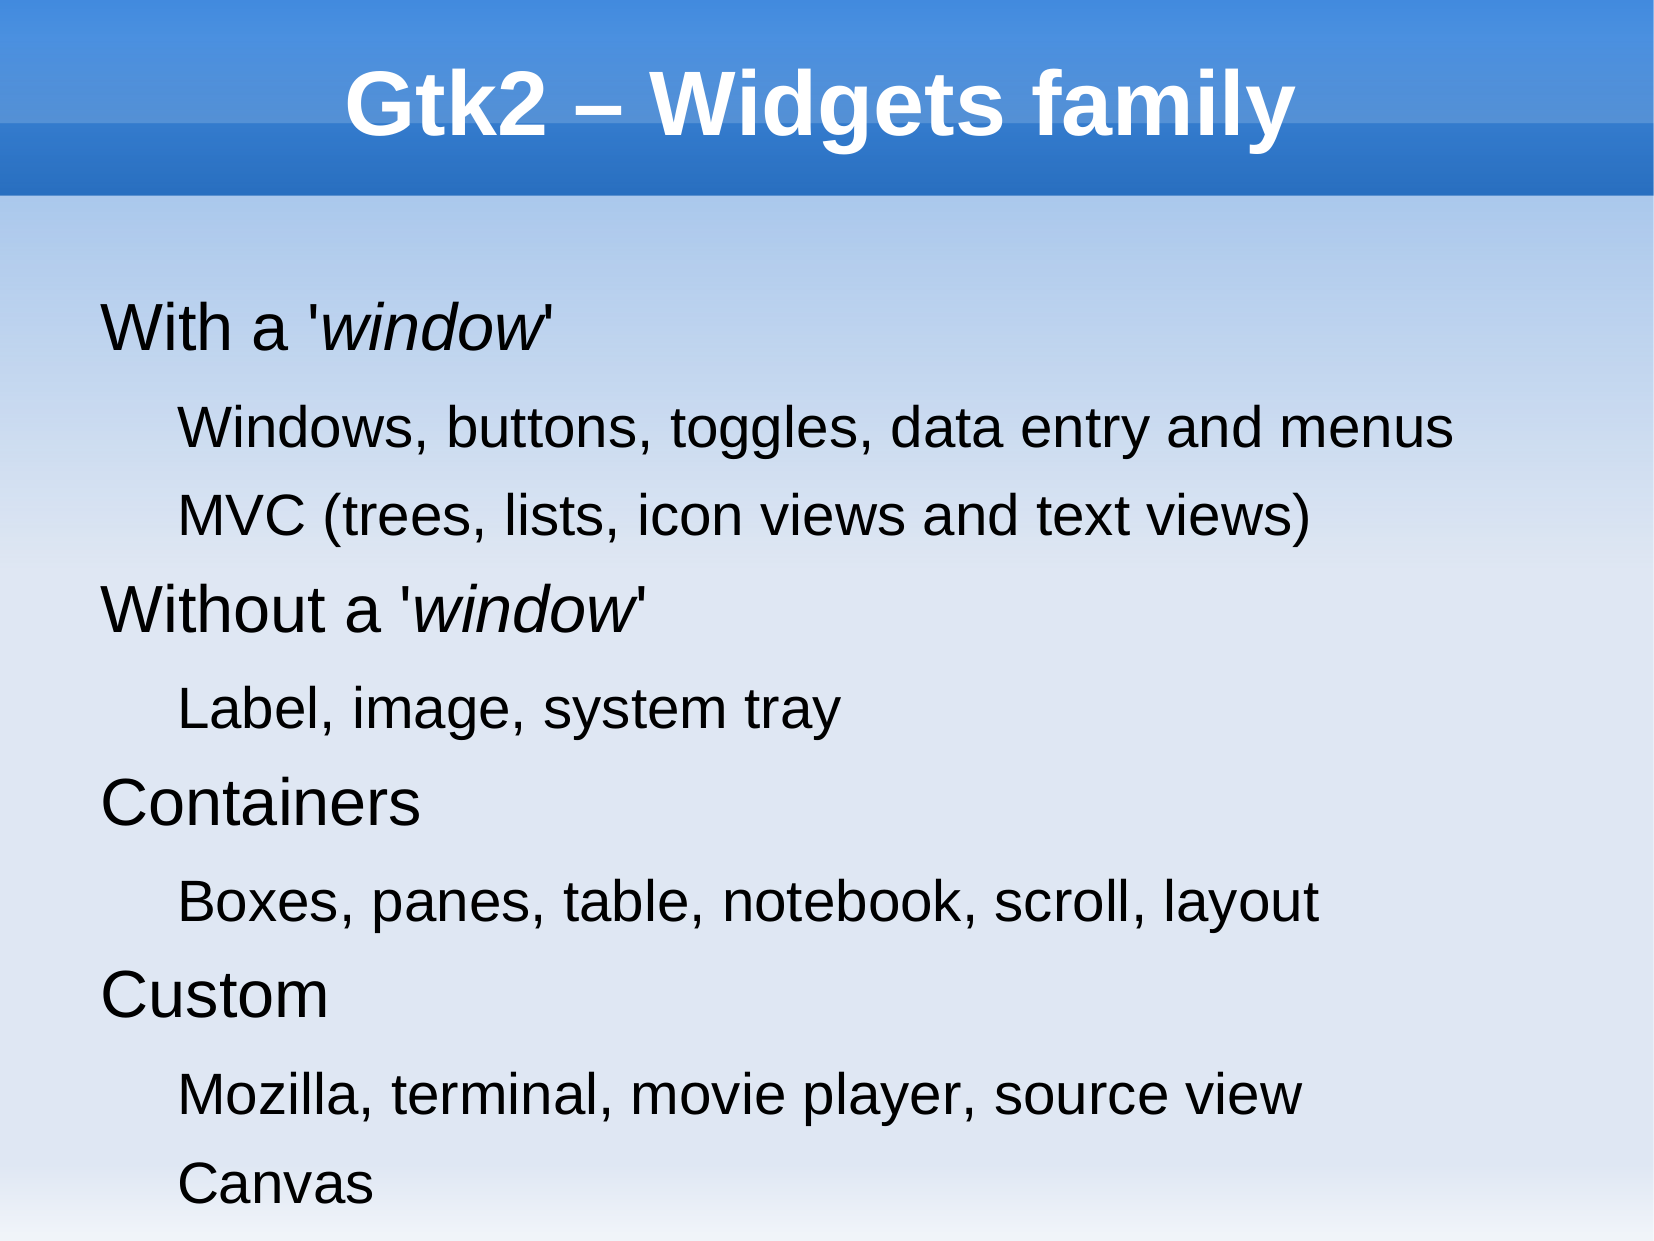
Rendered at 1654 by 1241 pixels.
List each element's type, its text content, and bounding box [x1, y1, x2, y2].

title Gtk2 – Widgets family [76, 0, 1565, 208]
picture [0, 0, 1654, 1241]
list With a 'window' Windows, buttons, toggles, data entry and menus MVC (trees, lists, icon views and text views) Without a 'window' Label, image, system tray Containers Boxes, panes, table, notebook, scroll, layout Custom Mozilla, terminal, movie player, source view Canvas [82, 290, 1571, 1216]
